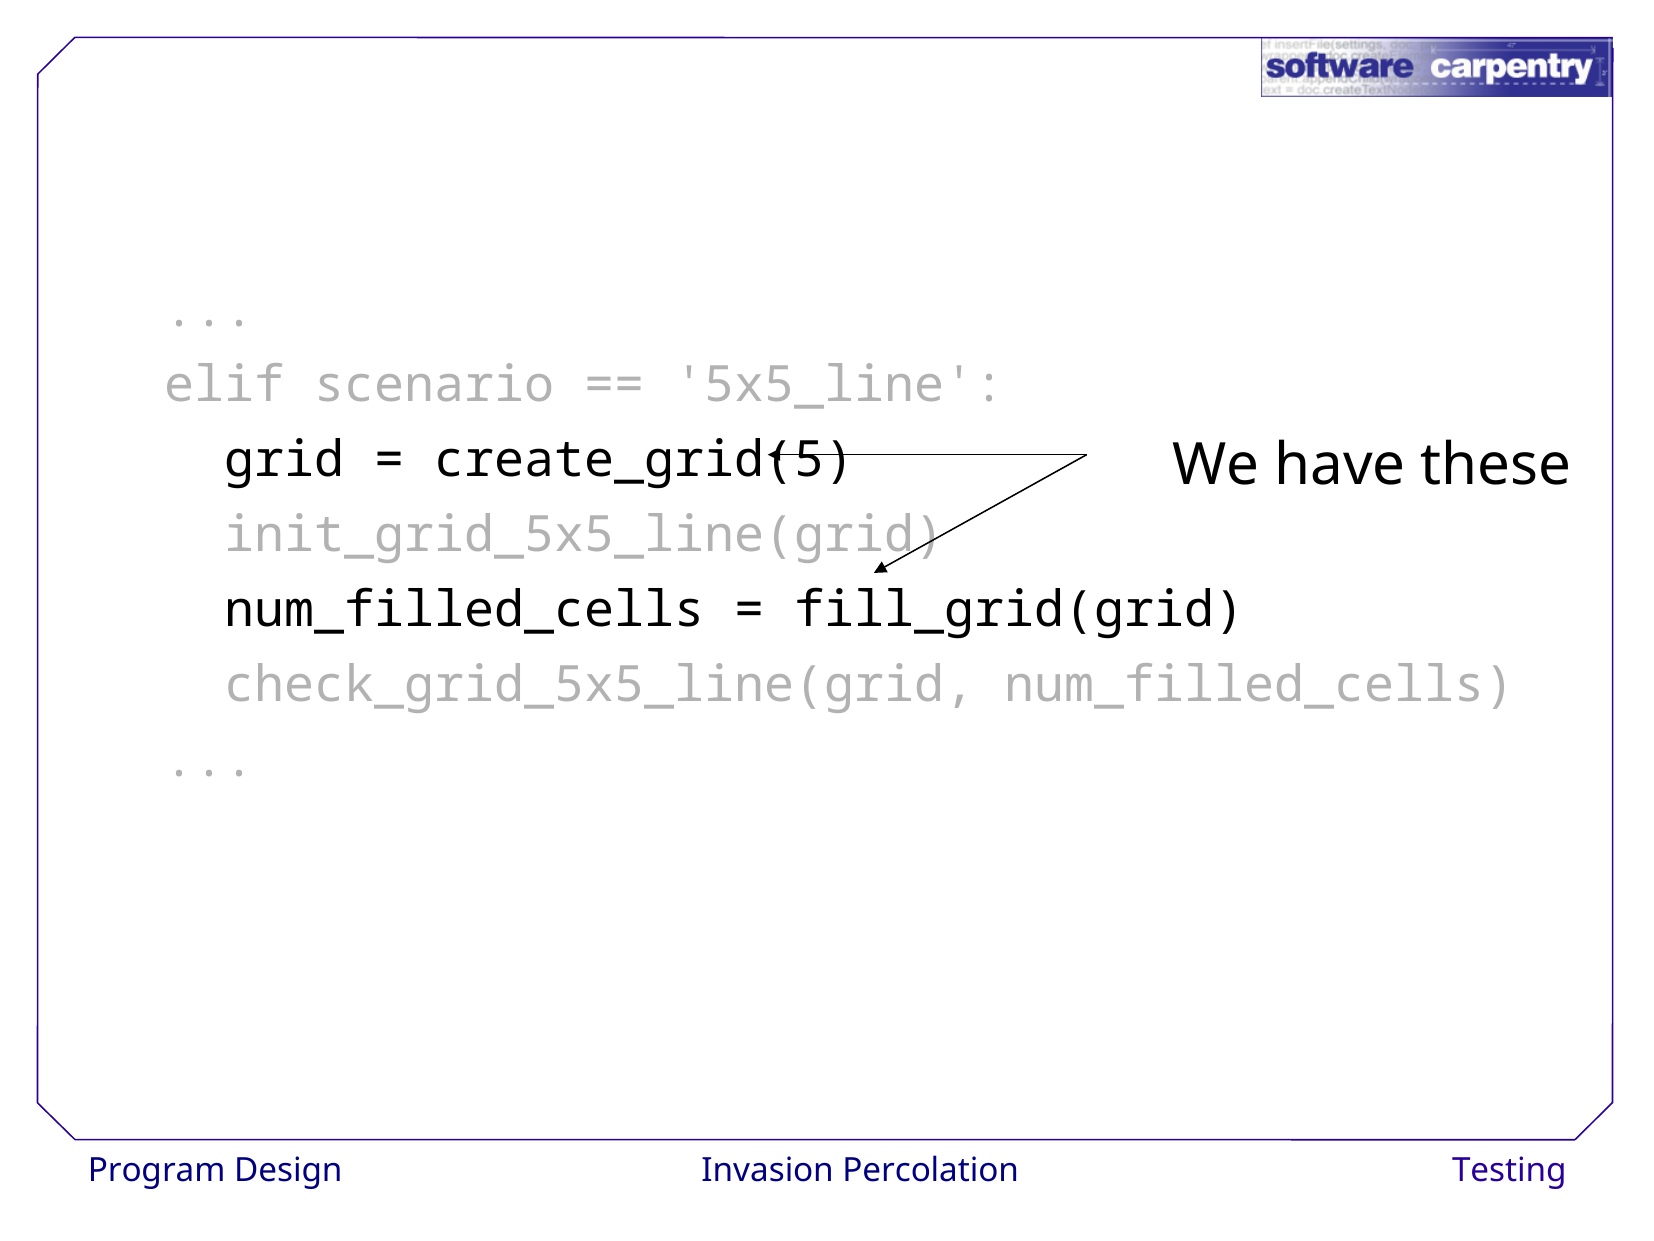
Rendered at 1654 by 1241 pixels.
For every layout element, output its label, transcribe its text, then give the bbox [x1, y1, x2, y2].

text_box ... elif scenario == '5x5_line': grid = create_grid(5) init_grid_5x5_line(grid) num_filled_cells = fill_grid(grid) check_grid_5x5_line(grid, num_filled_cells) ... [89, 253, 1508, 1093]
picture [1261, 39, 1613, 97]
text_box We have these [1157, 383, 1592, 505]
